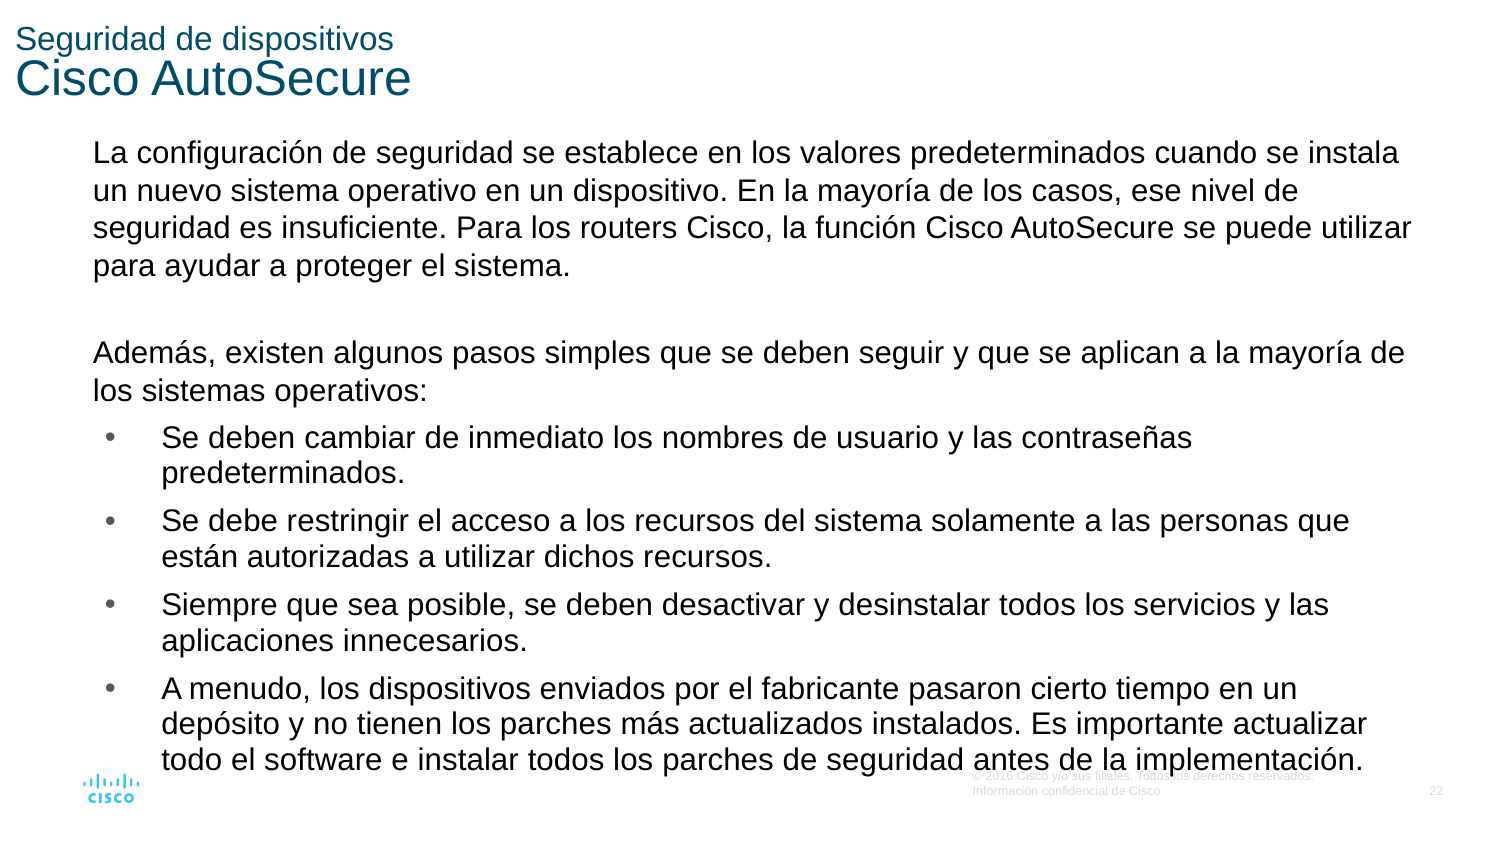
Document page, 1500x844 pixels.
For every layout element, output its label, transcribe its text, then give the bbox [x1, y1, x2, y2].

list La configuración de seguridad se establece en los valores predeterminados cuando se instala un nuevo sistema operativo en un dispositivo. En la mayoría de los casos, ese nivel de seguridad es insuficiente. Para los routers Cisco, la función Cisco AutoSecure se puede utilizar para ayudar a proteger el sistema. Además, existen algunos pasos simples que se deben seguir y que se aplican a la mayoría de los sistemas operativos: Se deben cambiar de inmediato los nombres de usuario y las contraseñas predeterminados. Se debe restringir el acceso a los recursos del sistema solamente a las personas que están autorizadas a utilizar dichos recursos. Siempre que sea posible, se deben desactivar y desinstalar todos los servicios y las aplicaciones innecesarios. A menudo, los dispositivos enviados por el fabricante pasaron cierto tiempo en un depósito y no tienen los parches más actualizados instalados. Es importante actualizar todo el software e instalar todos los parches de seguridad antes de la implementación. [77, 125, 1437, 726]
title Seguridad de dispositivos Cisco AutoSecure [0, 5, 1369, 126]
